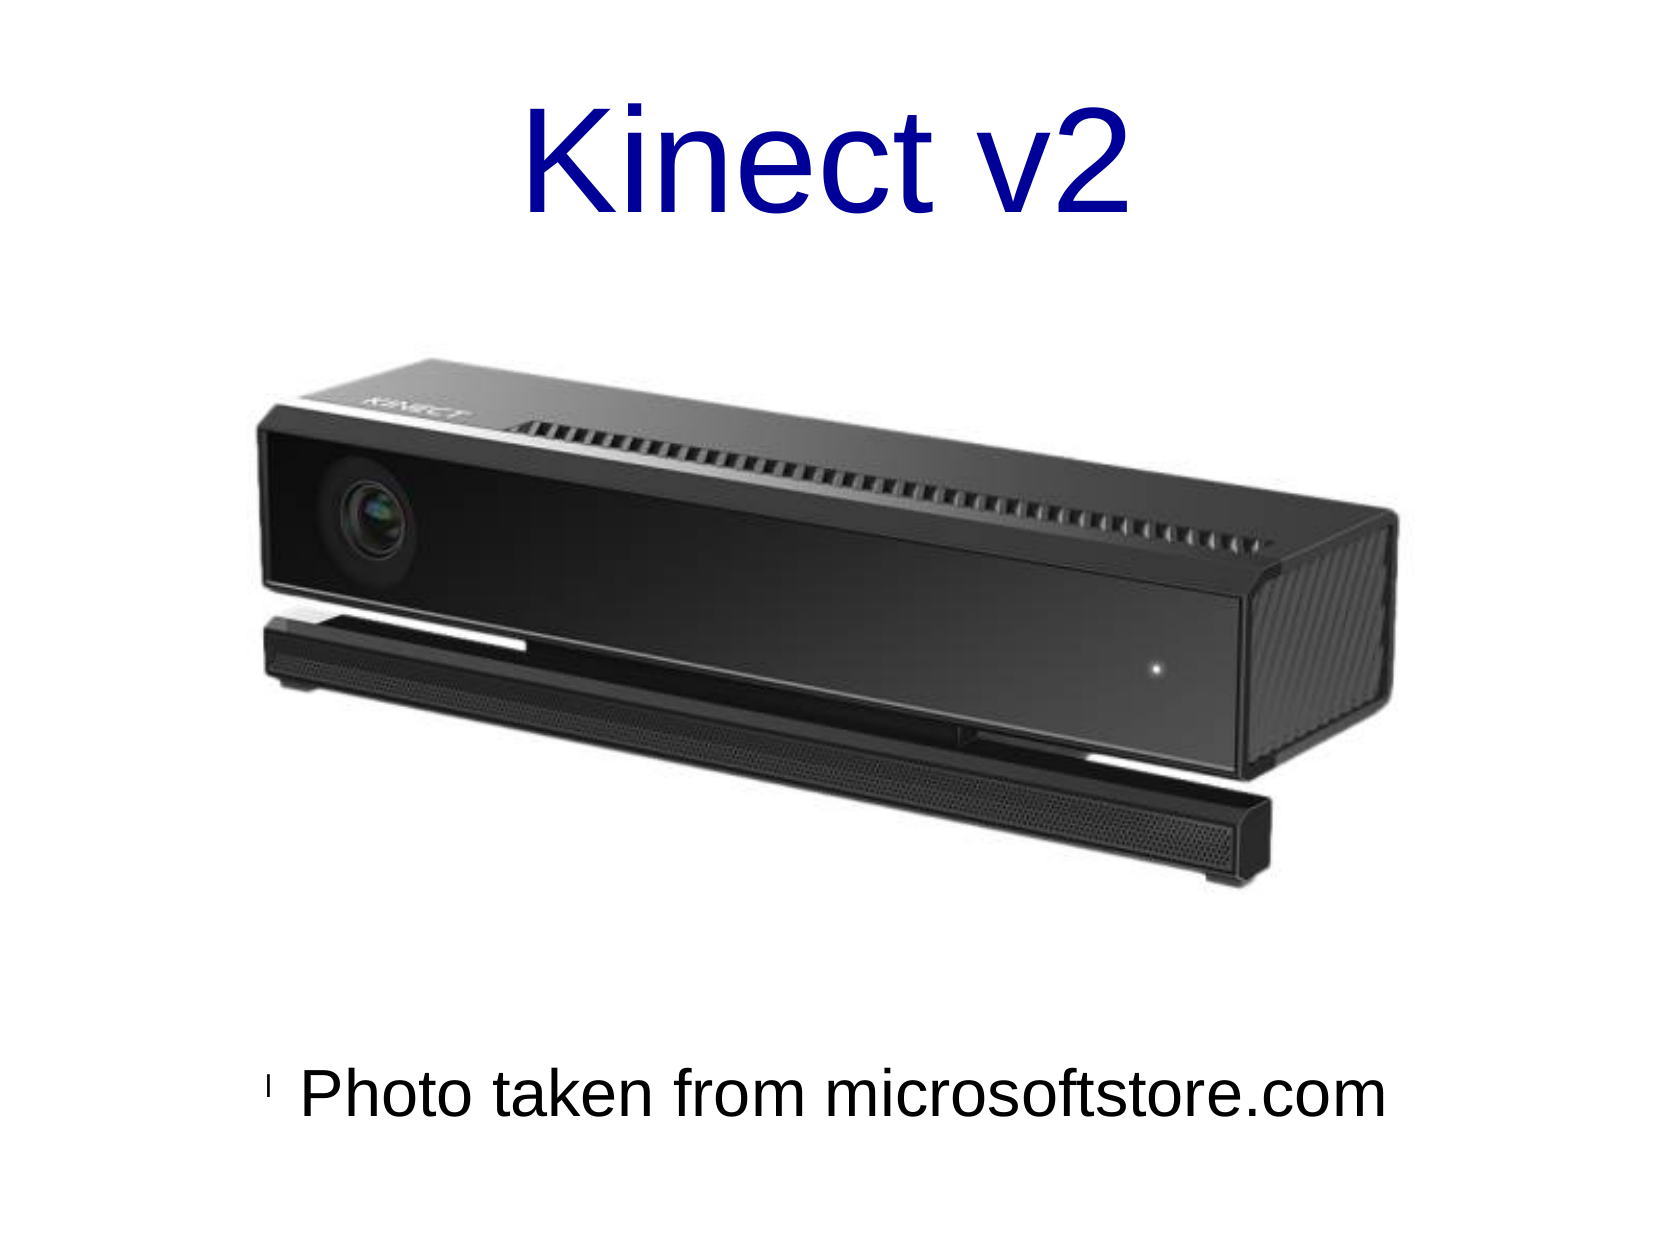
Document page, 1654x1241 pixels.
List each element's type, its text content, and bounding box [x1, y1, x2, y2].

text_box Kinect v2 [82, 49, 1571, 257]
picture [214, 277, 1444, 970]
text_box Photo taken from microsoftstore.com [82, 1050, 1571, 1155]
